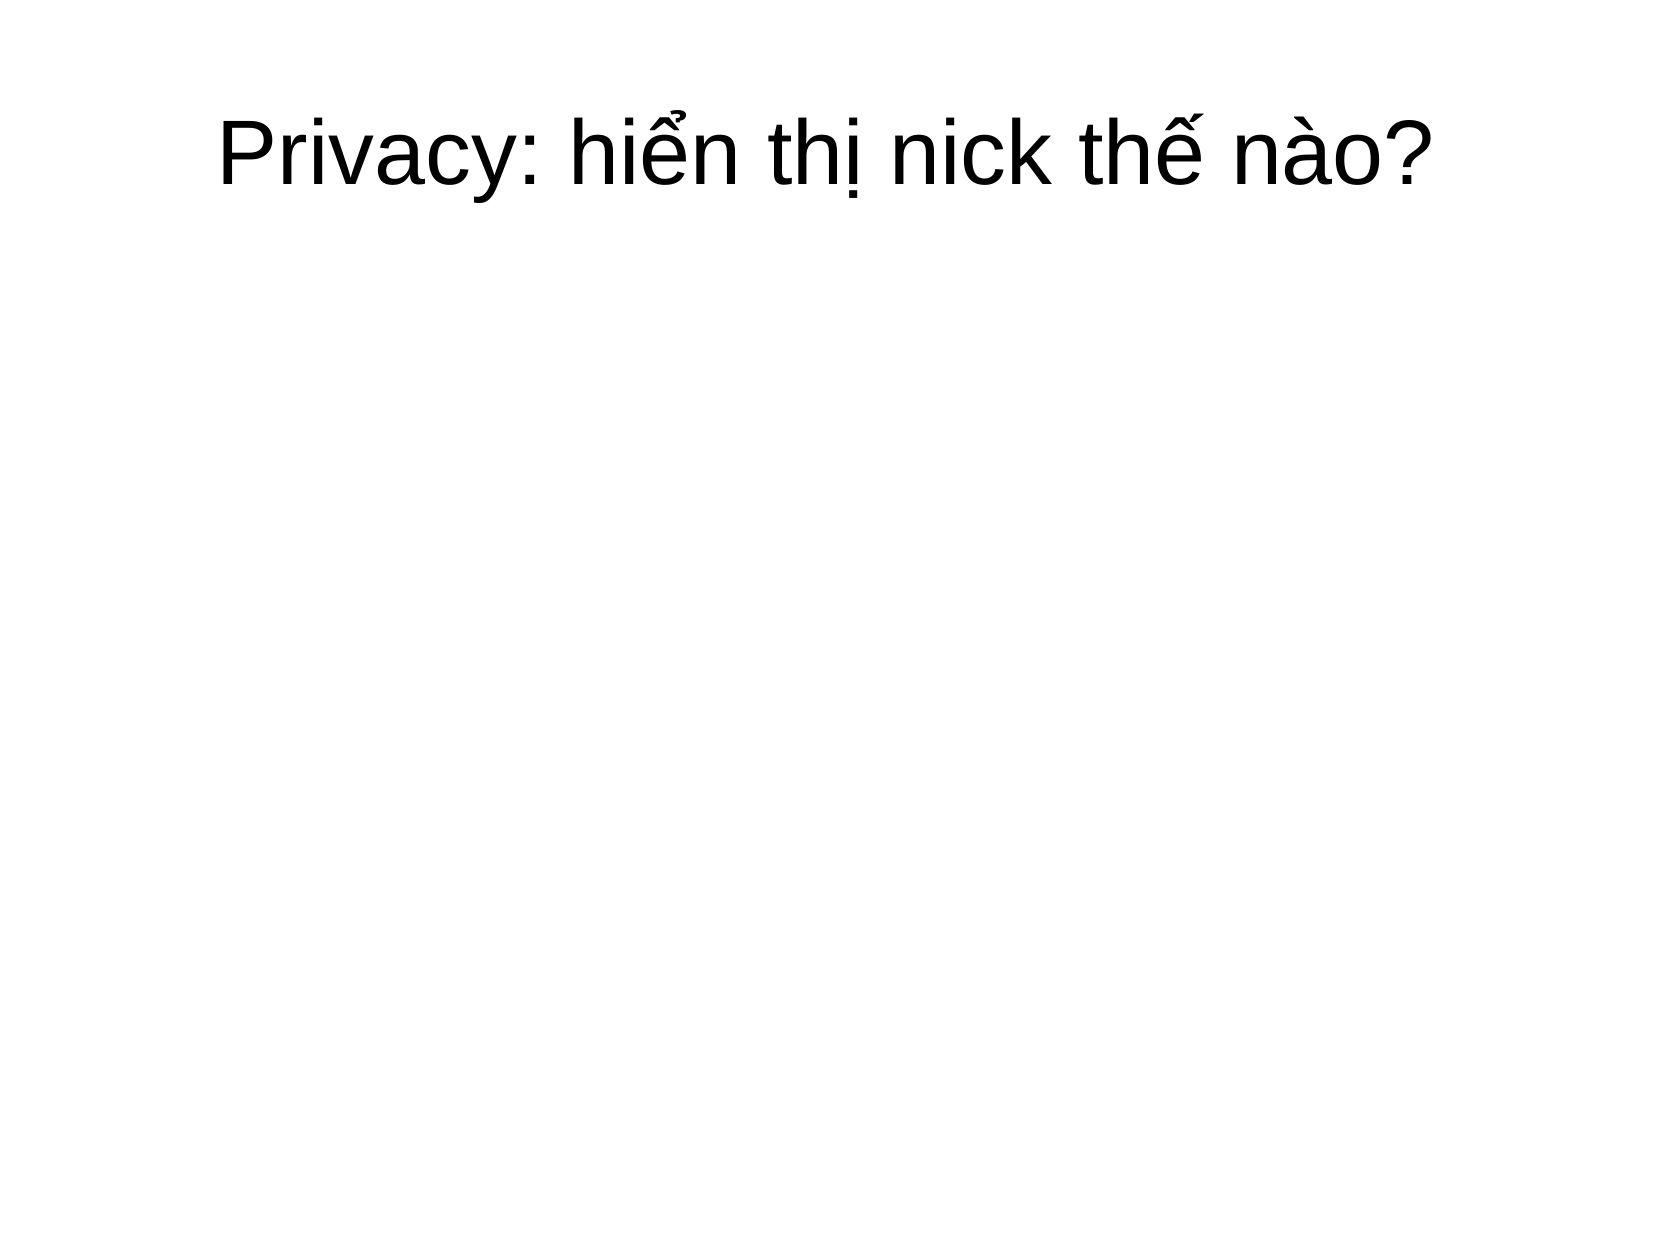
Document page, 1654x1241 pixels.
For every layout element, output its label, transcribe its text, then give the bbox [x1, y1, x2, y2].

title Privacy: hiển thị nick thế nào? [82, 56, 1571, 250]
